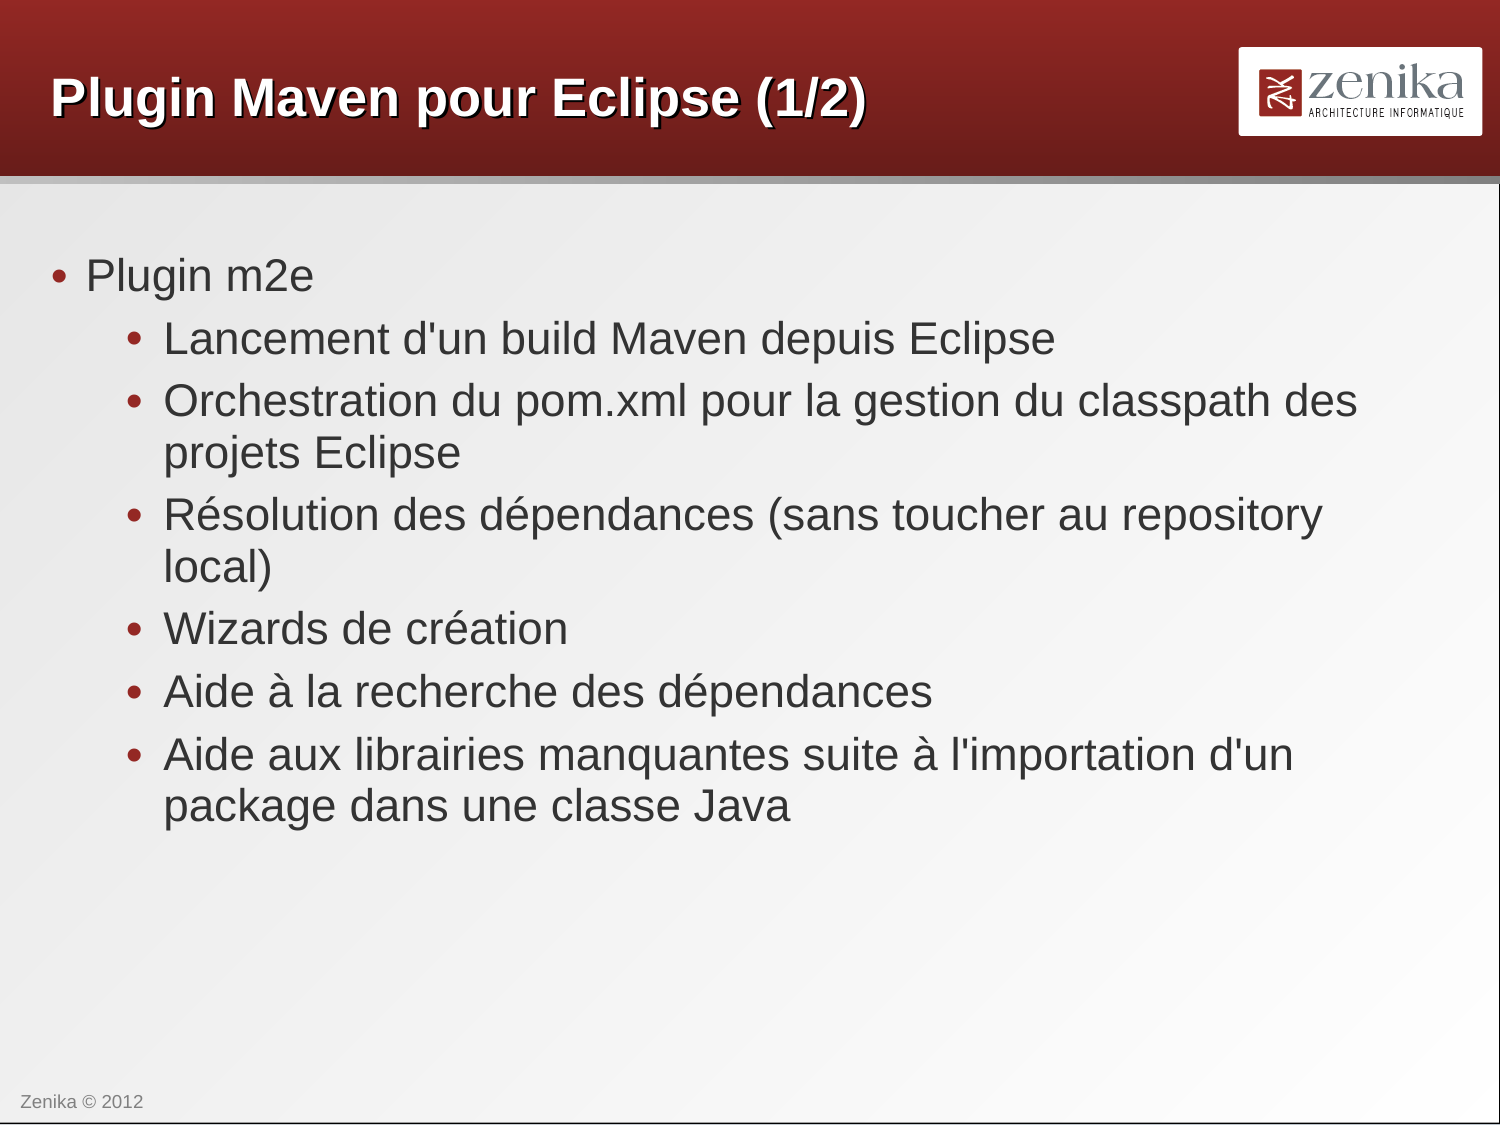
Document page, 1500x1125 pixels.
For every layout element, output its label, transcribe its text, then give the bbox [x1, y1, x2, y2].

title Plugin Maven pour Eclipse (1/2) [50, 15, 1206, 180]
list Plugin m2e Lancement d'un build Maven depuis Eclipse Orchestration du pom.xml pour la gestion du classpath des projets Eclipse Résolution des dépendances (sans toucher au repository local) Wizards de création Aide à la recherche des dépendances Aide aux librairies manquantes suite à l'importation d'un package dans une classe Java [50, 249, 1435, 1079]
picture [1257, 58, 1464, 125]
